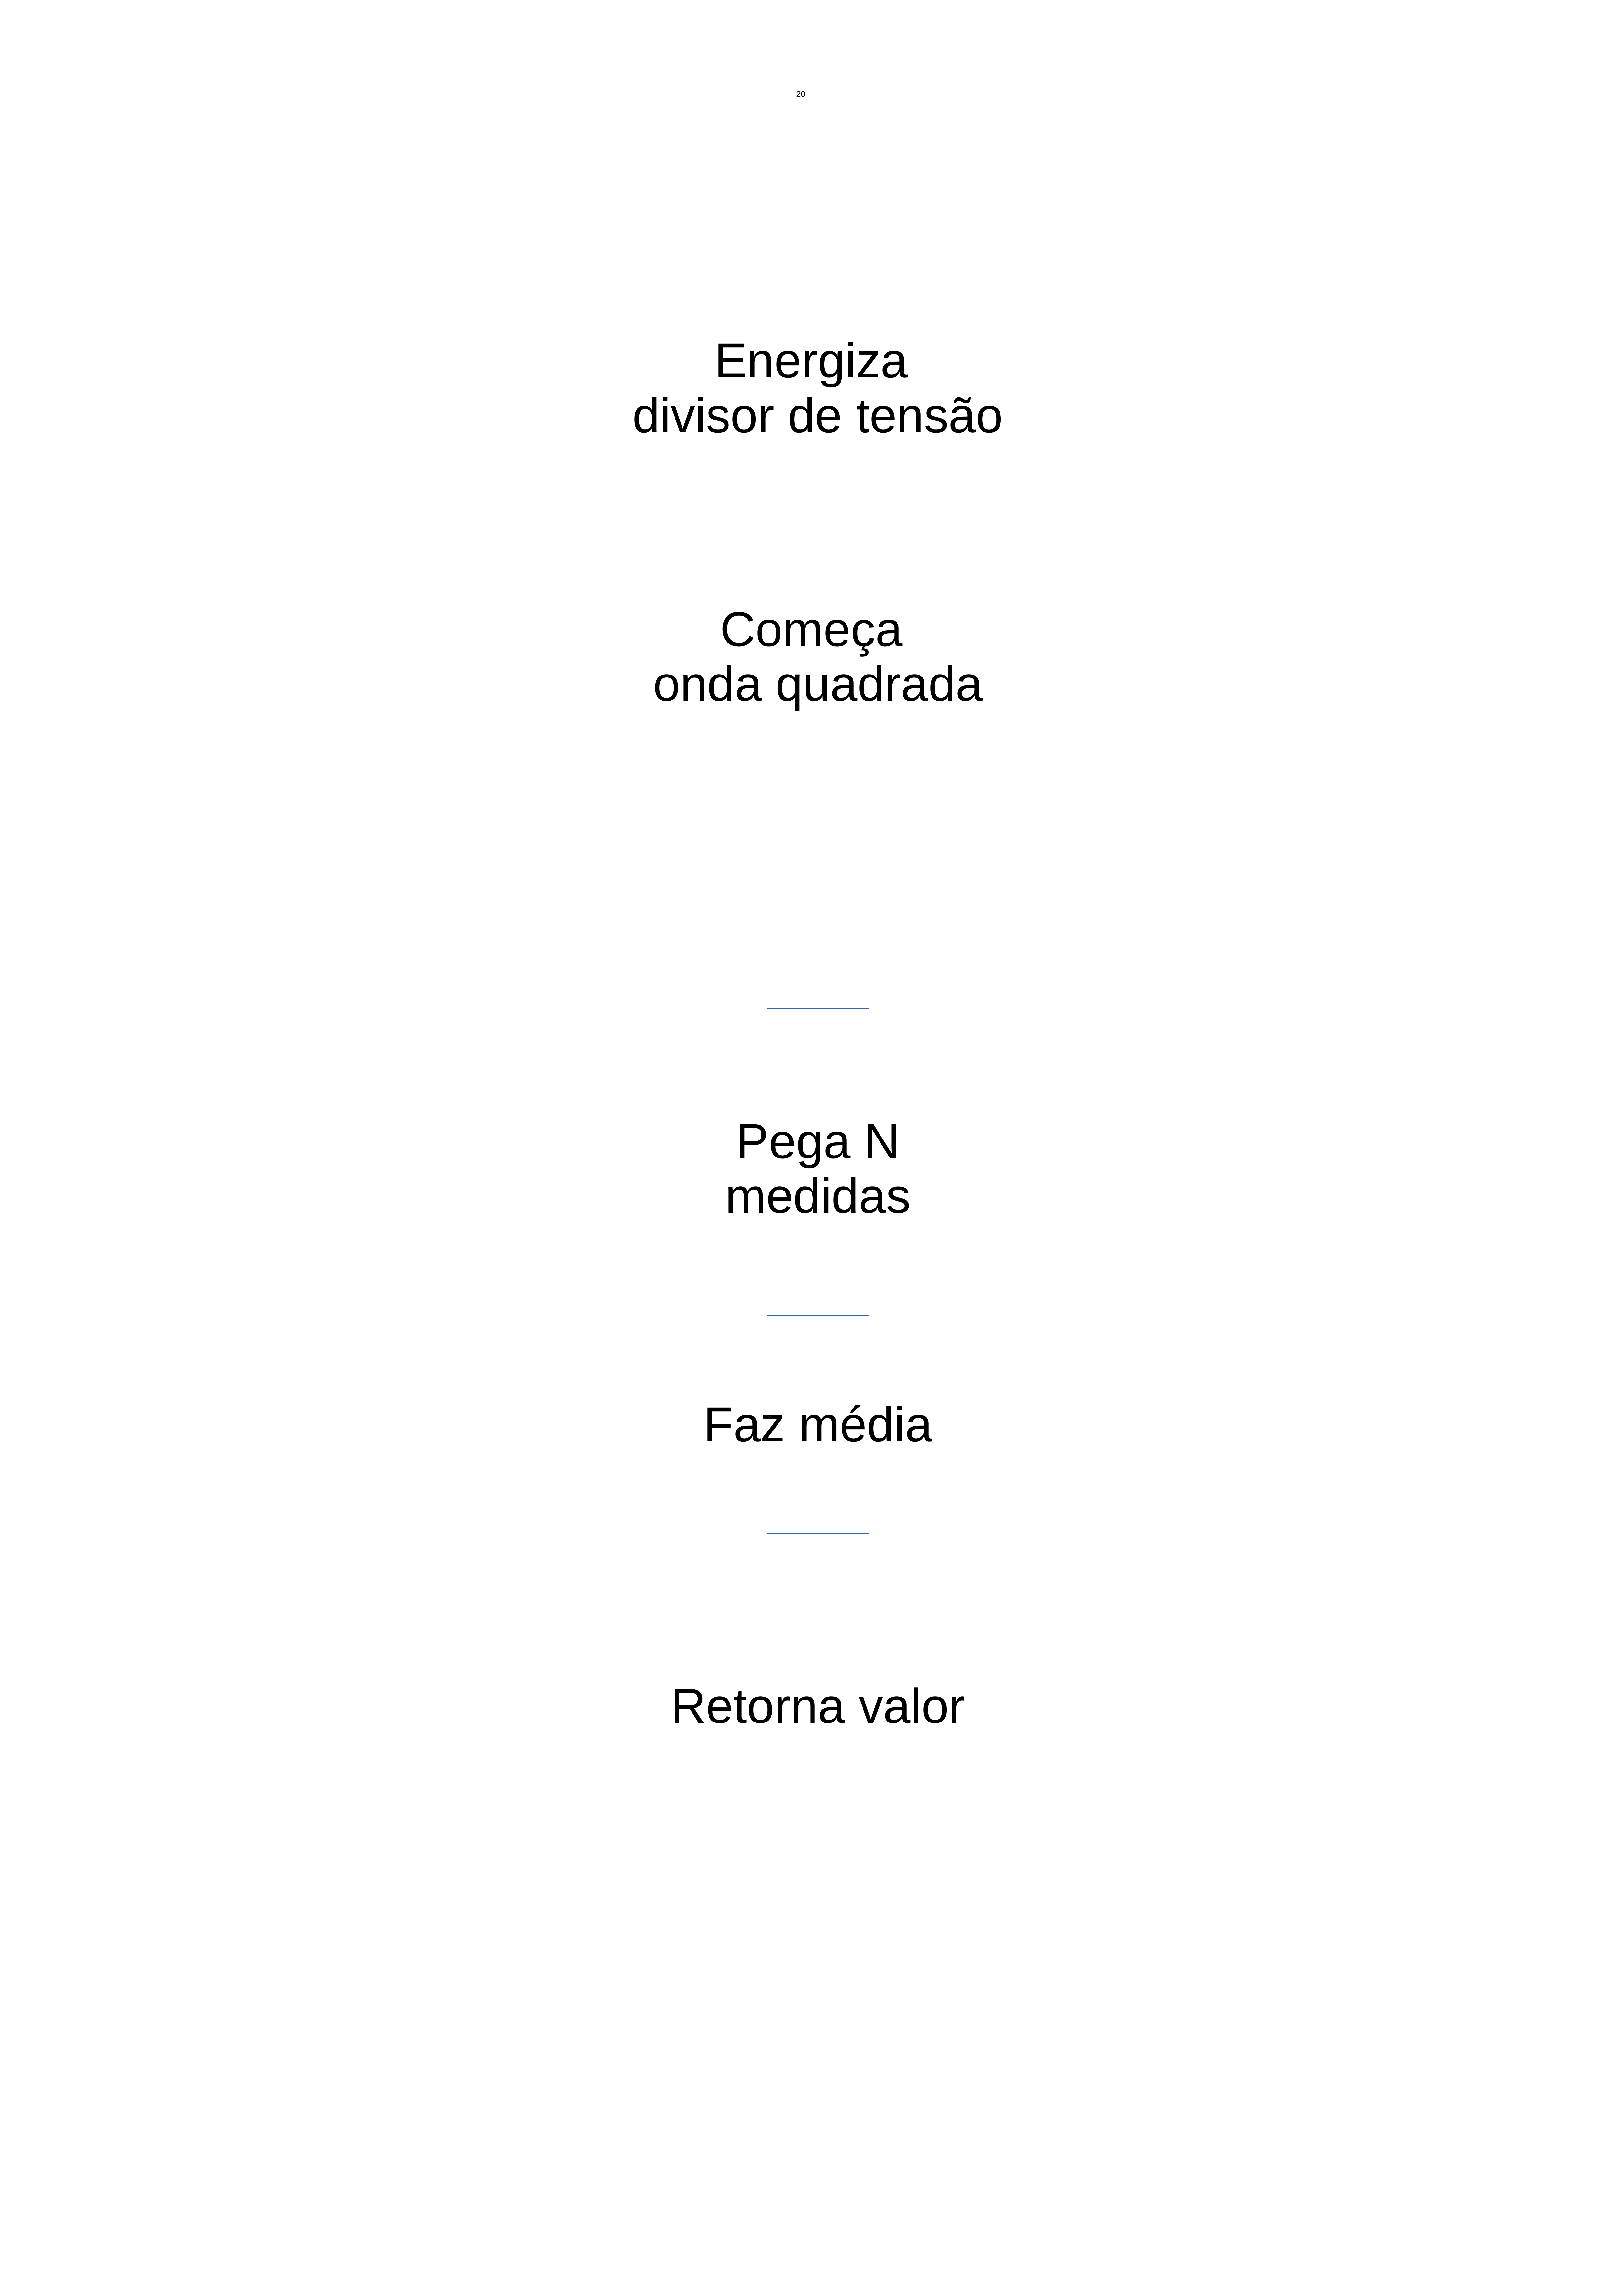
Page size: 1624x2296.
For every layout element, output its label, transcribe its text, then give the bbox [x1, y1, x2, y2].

text_box 20 [791, 87, 850, 279]
text_box Começa onda quadrada [767, 548, 869, 765]
text_box [767, 10, 869, 228]
text_box Faz média [767, 1419, 777, 1432]
text_box Retorna valor [767, 1597, 869, 1815]
text_box Energiza divisor de tensão [767, 279, 869, 497]
text_box Começa onda quadrada [767, 623, 776, 643]
text_box Começa onda quadrada [864, 677, 869, 698]
text_box [767, 791, 869, 1009]
text_box Pega N medidas [865, 1200, 869, 1210]
text_box Começa onda quadrada [857, 623, 869, 643]
text_box Faz média [767, 1315, 869, 1534]
text_box Pega N medidas [767, 1060, 869, 1277]
